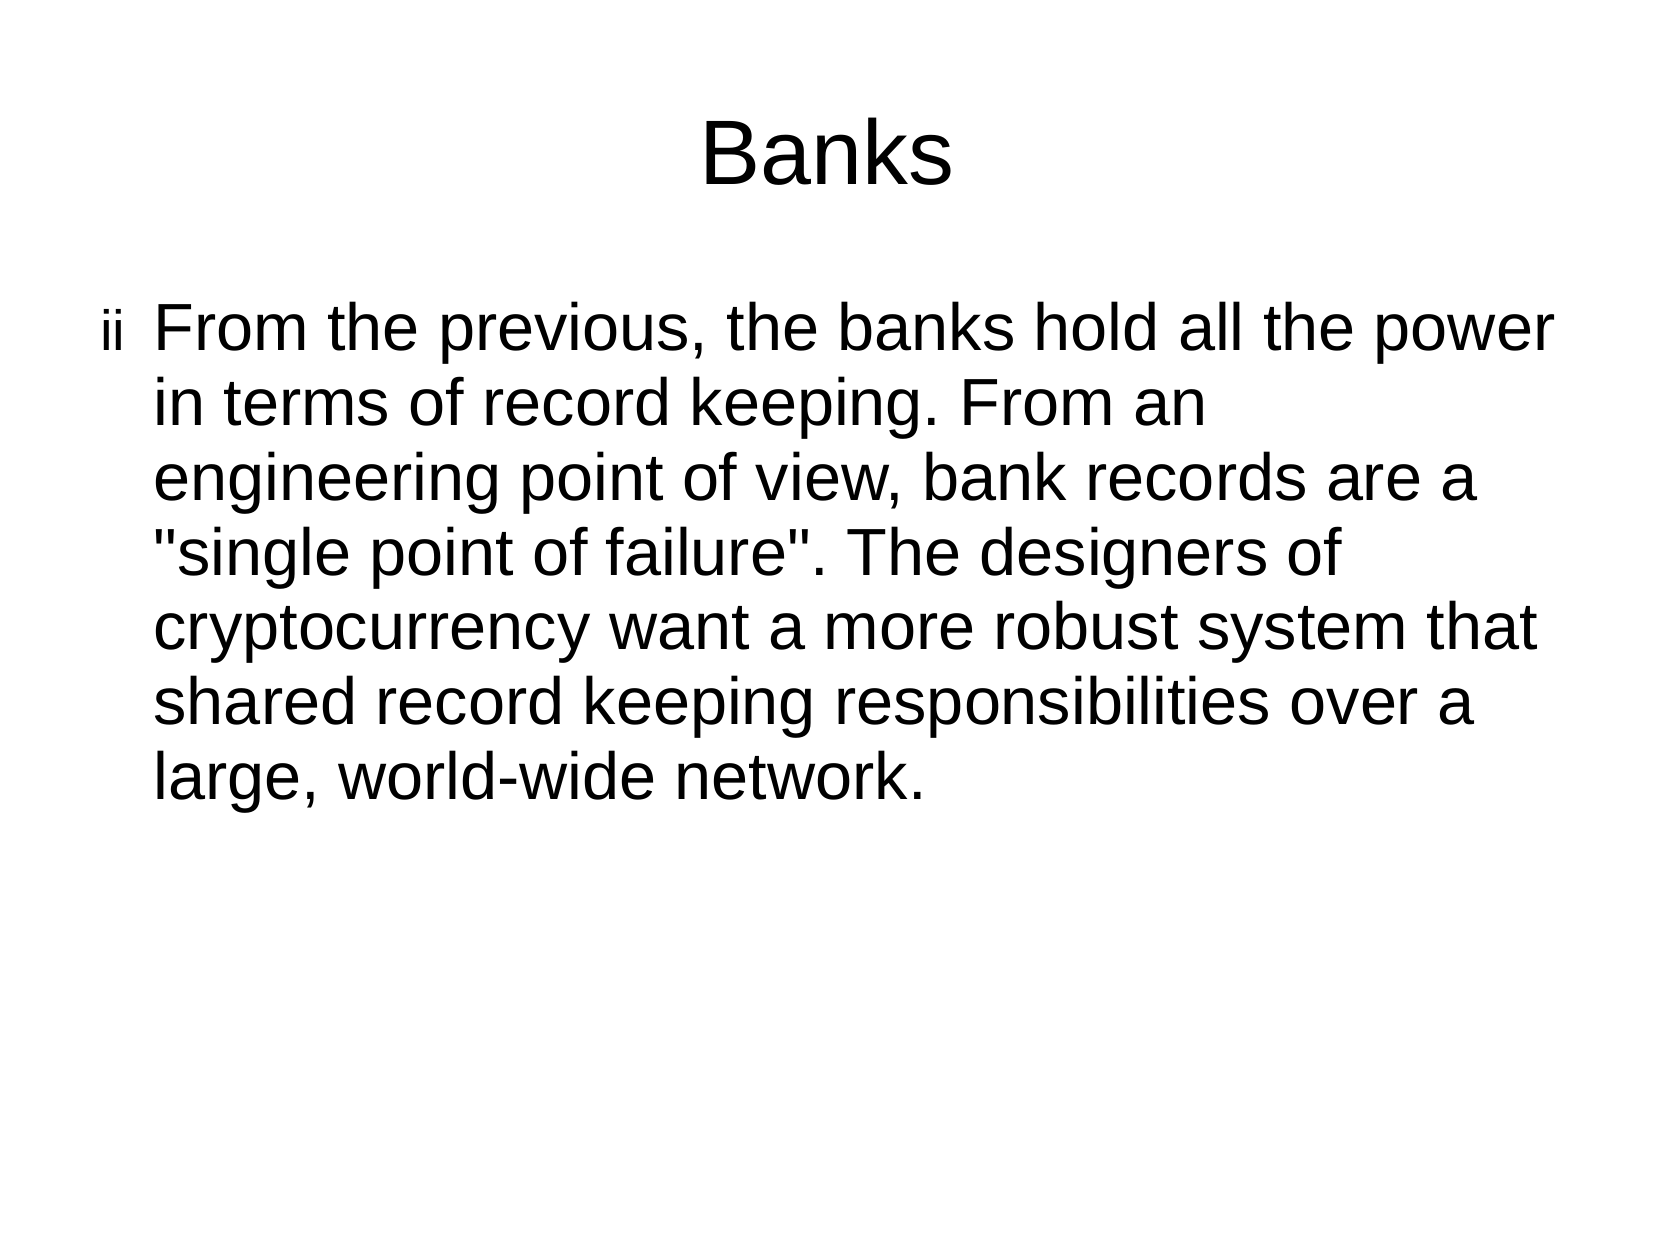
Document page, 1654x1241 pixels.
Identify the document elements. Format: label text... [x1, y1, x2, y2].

title Banks [82, 49, 1571, 257]
list From the previous, the banks hold all the power in terms of record keeping. From an engineering point of view, bank records are a "single point of failure". The designers of cryptocurrency want a more robust system that shared record keeping responsibilities over a large, world-wide network. [82, 290, 1571, 1010]
